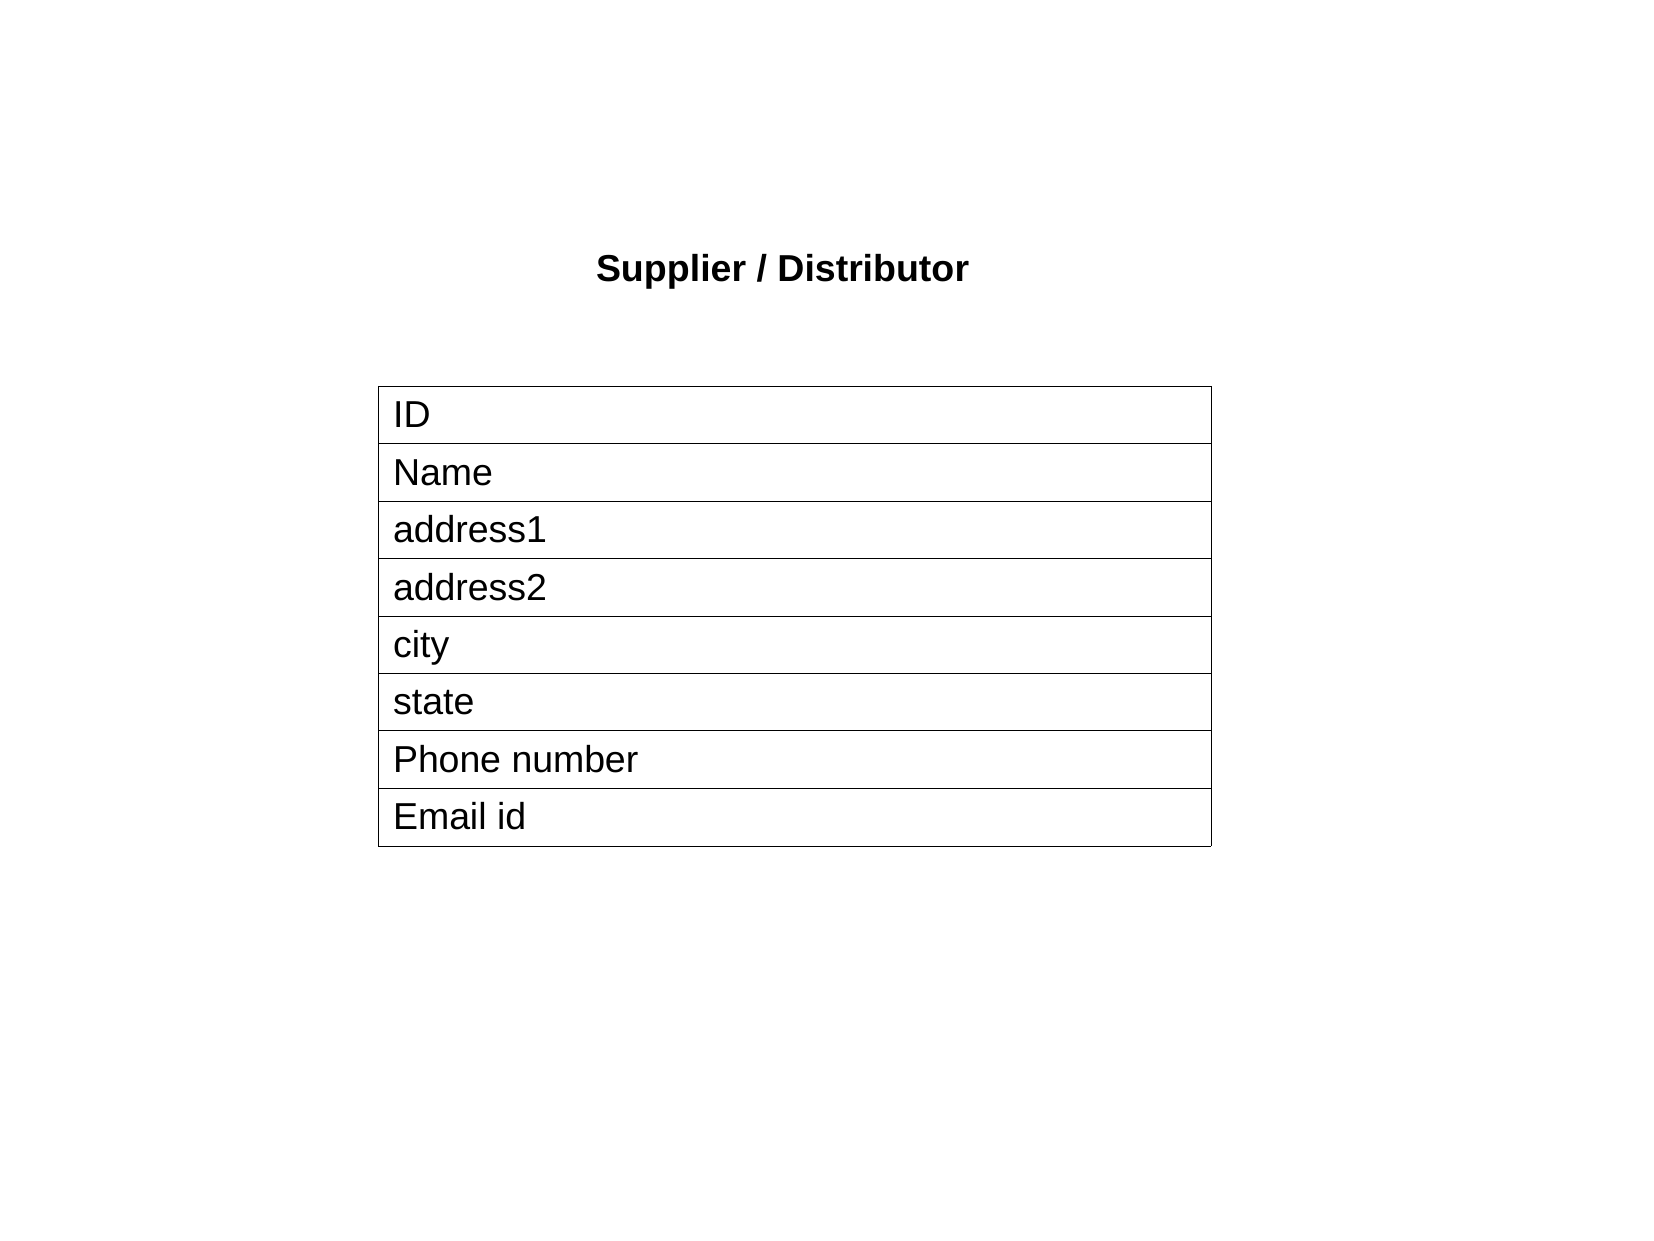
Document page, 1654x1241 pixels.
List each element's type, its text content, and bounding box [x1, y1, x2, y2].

table_cell Phone number [379, 731, 1211, 788]
table_cell city [379, 617, 1211, 673]
table_header ID [379, 387, 1211, 443]
table_cell address1 [379, 502, 1211, 558]
table_cell state [379, 674, 1211, 730]
table_cell Email id [379, 789, 1211, 846]
text_box Supplier / Distributor [510, 240, 1056, 299]
table_cell address2 [379, 559, 1211, 616]
table_cell Name [379, 444, 1211, 501]
